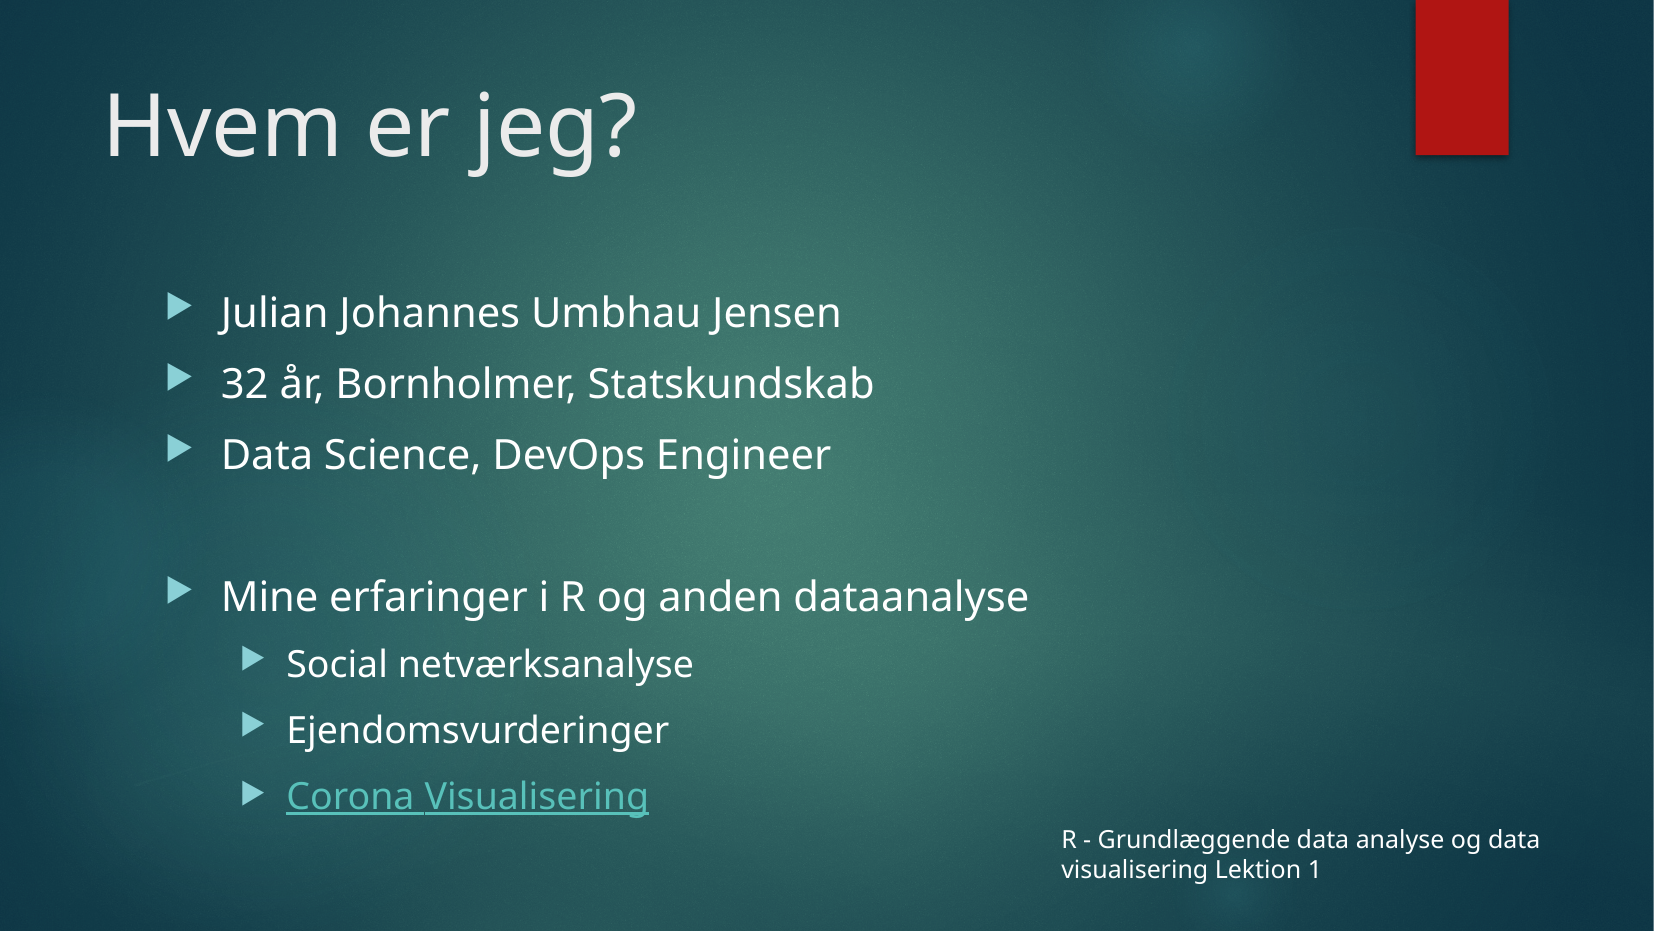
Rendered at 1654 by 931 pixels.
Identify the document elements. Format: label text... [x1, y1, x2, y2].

title Hvem er jeg? [87, 61, 1364, 252]
picture [0, 0, 1654, 931]
text_box R - Grundlæggende data analyse og data visualisering Lektion 1 [1046, 816, 1632, 891]
list Julian Johannes Umbhau Jensen 32 år, Bornholmer, Statskundskab Data Science, DevOps Engineer Mine erfaringer i R og anden dataanalyse Social netværksanalyse Ejendomsvurderinger Corona Visualisering [149, 278, 1363, 848]
